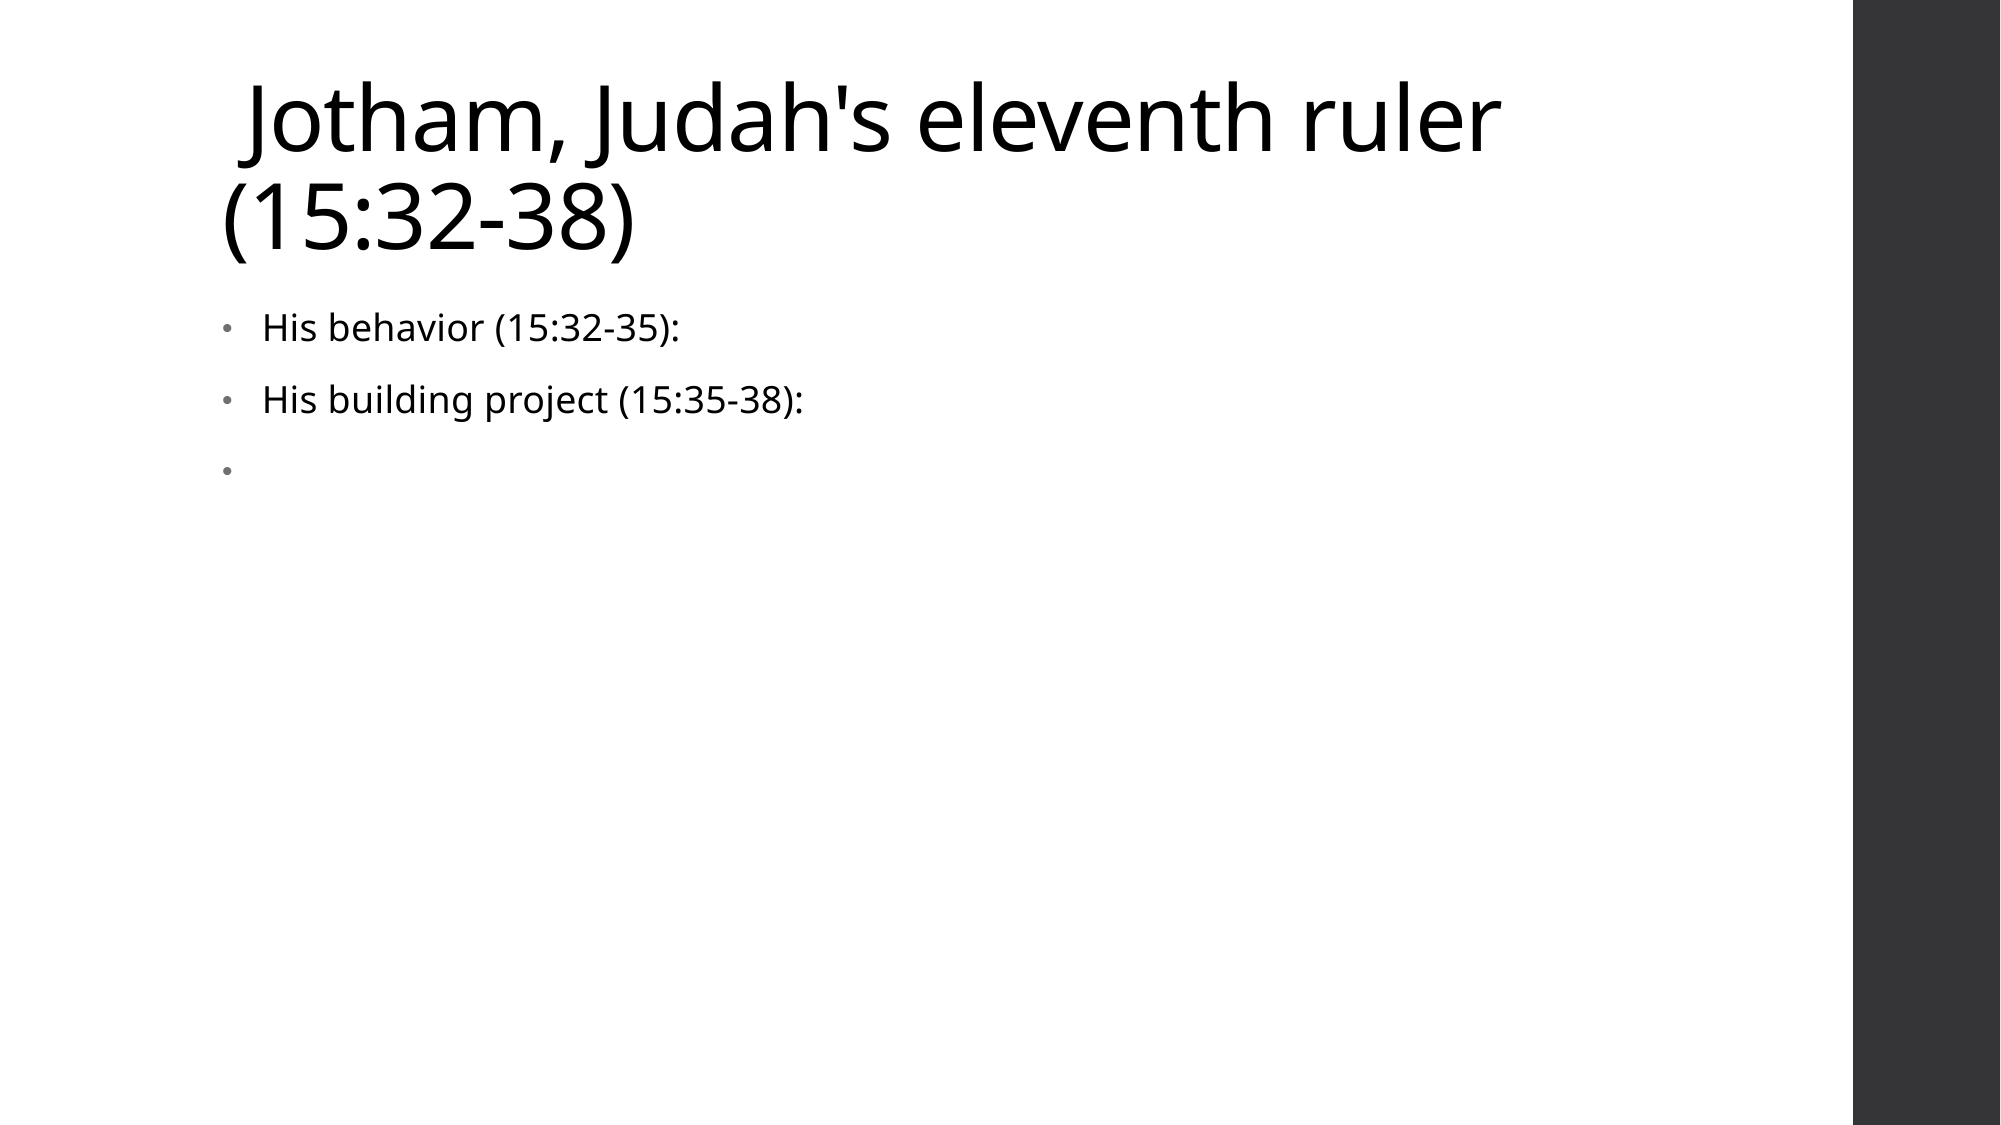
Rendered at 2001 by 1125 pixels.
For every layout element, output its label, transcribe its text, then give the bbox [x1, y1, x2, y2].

list His behavior (15:32-35): His building project (15:35-38): [206, 299, 1617, 1014]
title Jotham, Judah's eleventh ruler (15:32-38) [206, 60, 1797, 278]
